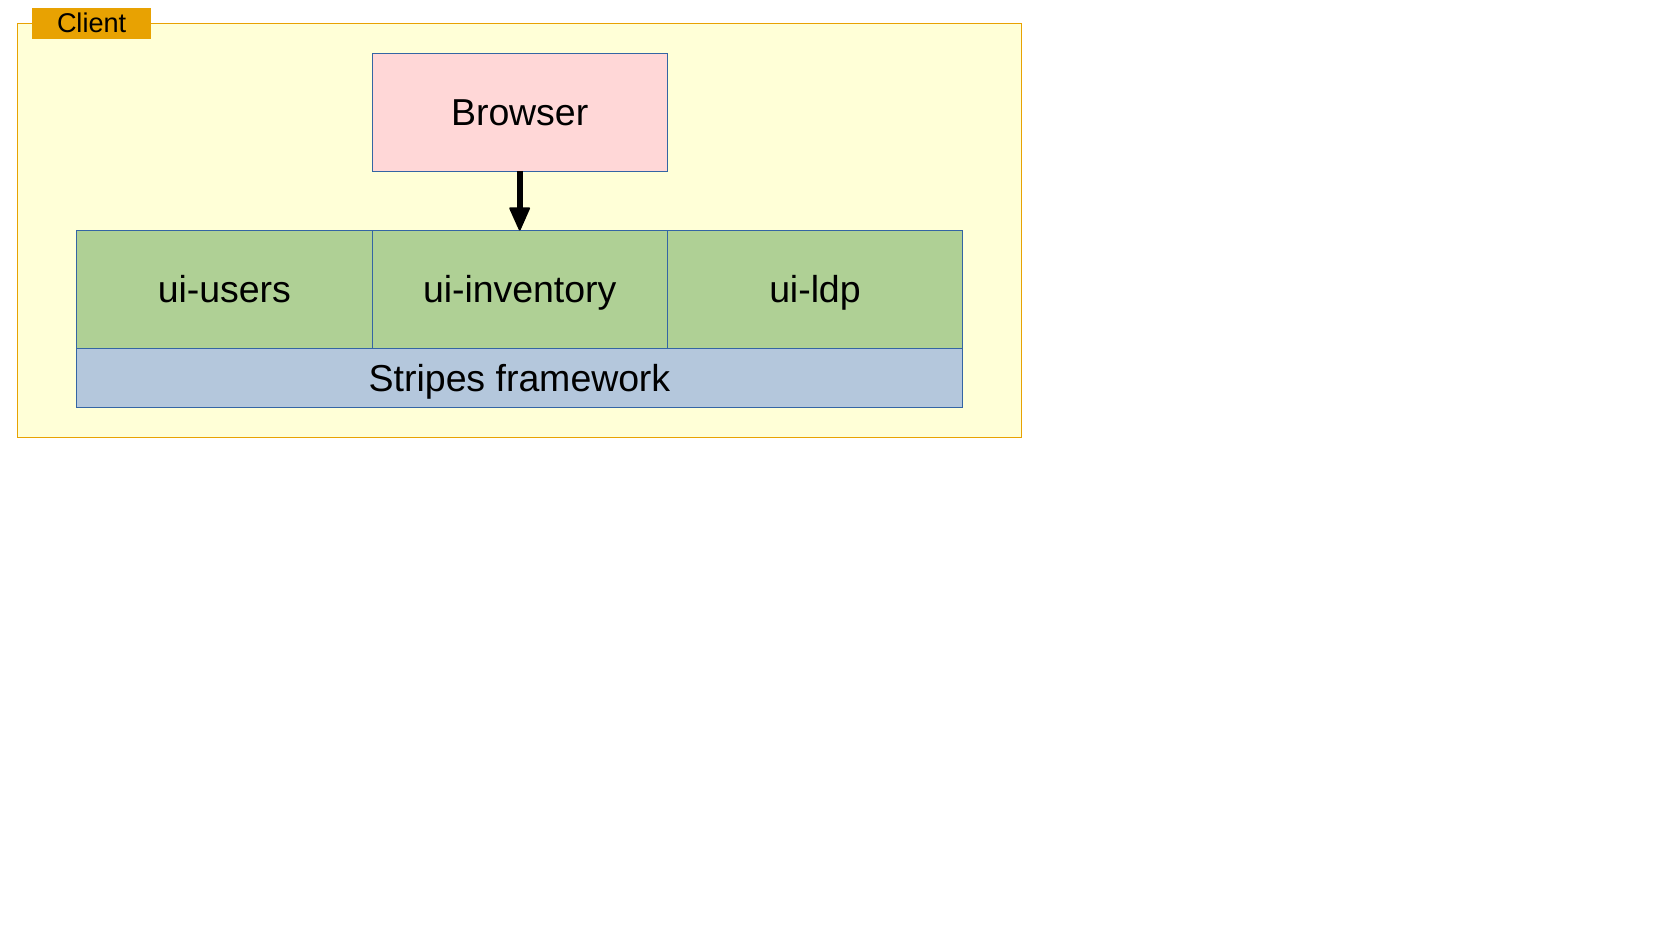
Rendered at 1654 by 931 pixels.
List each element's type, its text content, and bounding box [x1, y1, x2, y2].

text_box ui-users [76, 230, 372, 348]
text_box ui-ldp [667, 230, 963, 348]
text_box ui-inventory [372, 230, 667, 348]
text_box [17, 23, 1022, 438]
text_box Browser [372, 53, 668, 172]
text_box Client [32, 8, 151, 39]
text_box Stripes framework [76, 348, 963, 408]
